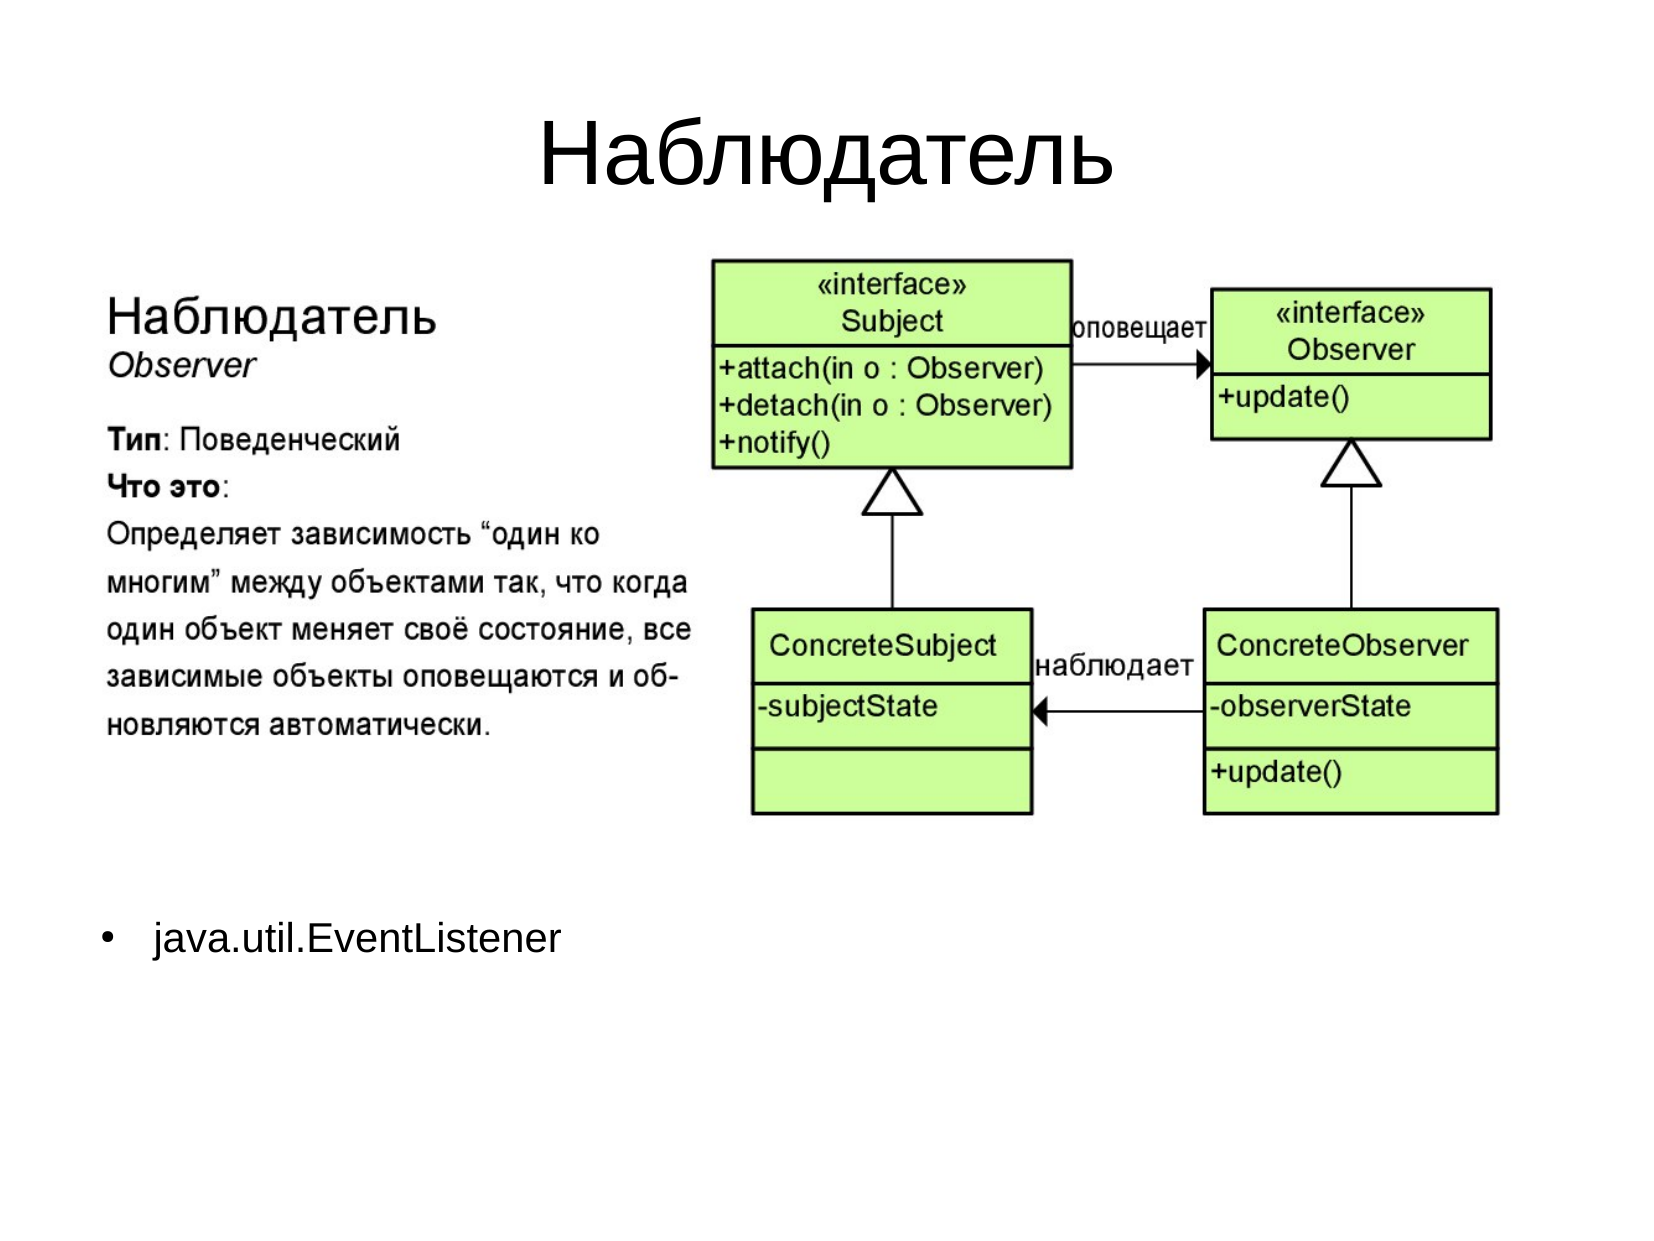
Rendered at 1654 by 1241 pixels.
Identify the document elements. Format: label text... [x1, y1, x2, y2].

picture [63, 240, 1546, 871]
list java.util.EventListener [82, 915, 1571, 1186]
title Наблюдатель [82, 49, 1571, 257]
